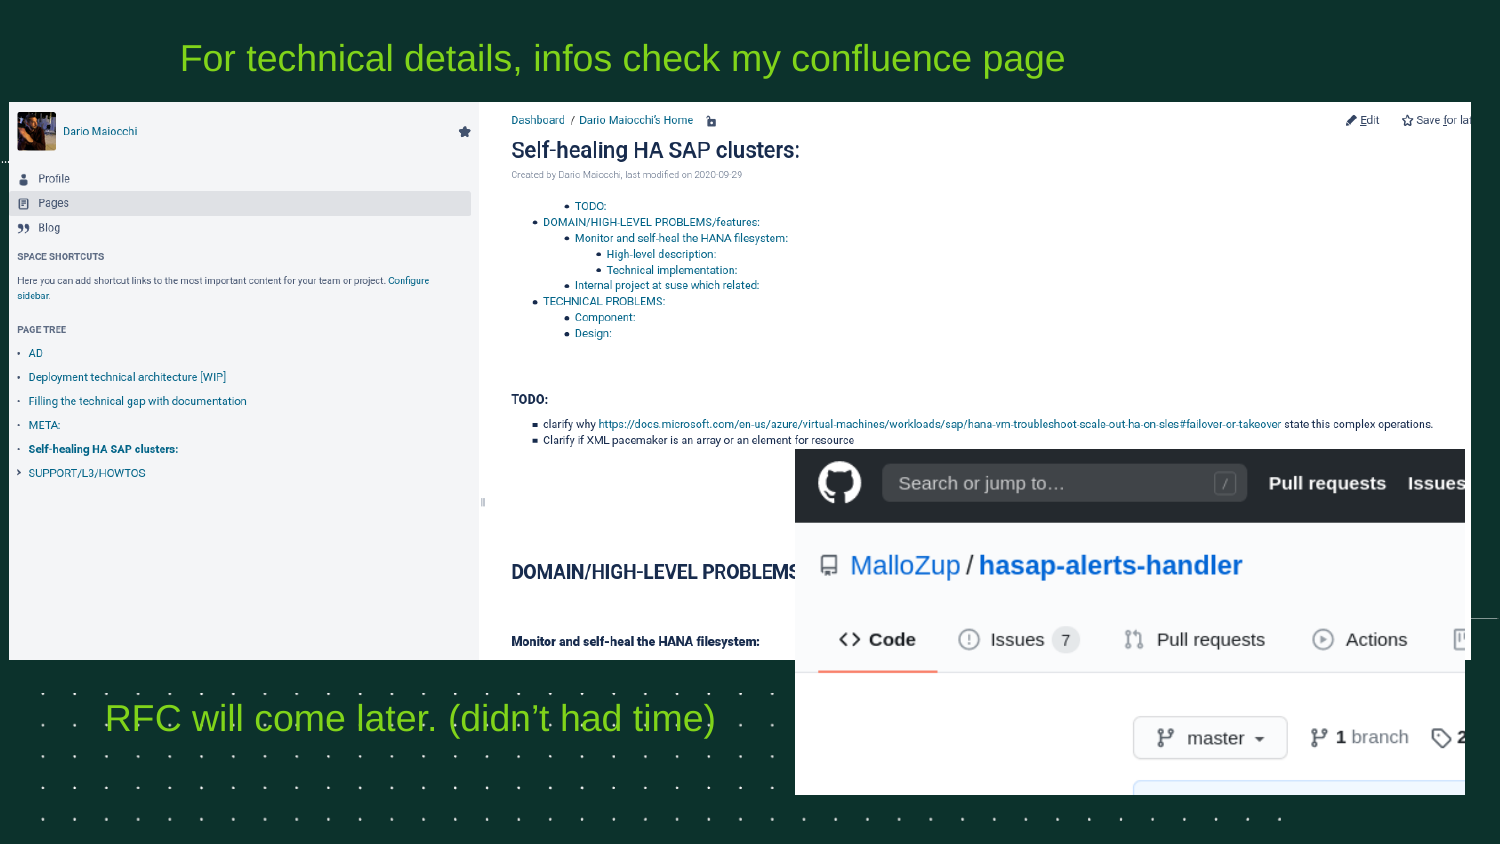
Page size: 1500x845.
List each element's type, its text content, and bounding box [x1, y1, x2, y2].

picture [0, 102, 1499, 796]
text_box RFC will come later. (didn’t had time) [90, 661, 795, 781]
text_box For technical details, infos check my confluence page [165, 30, 1186, 102]
